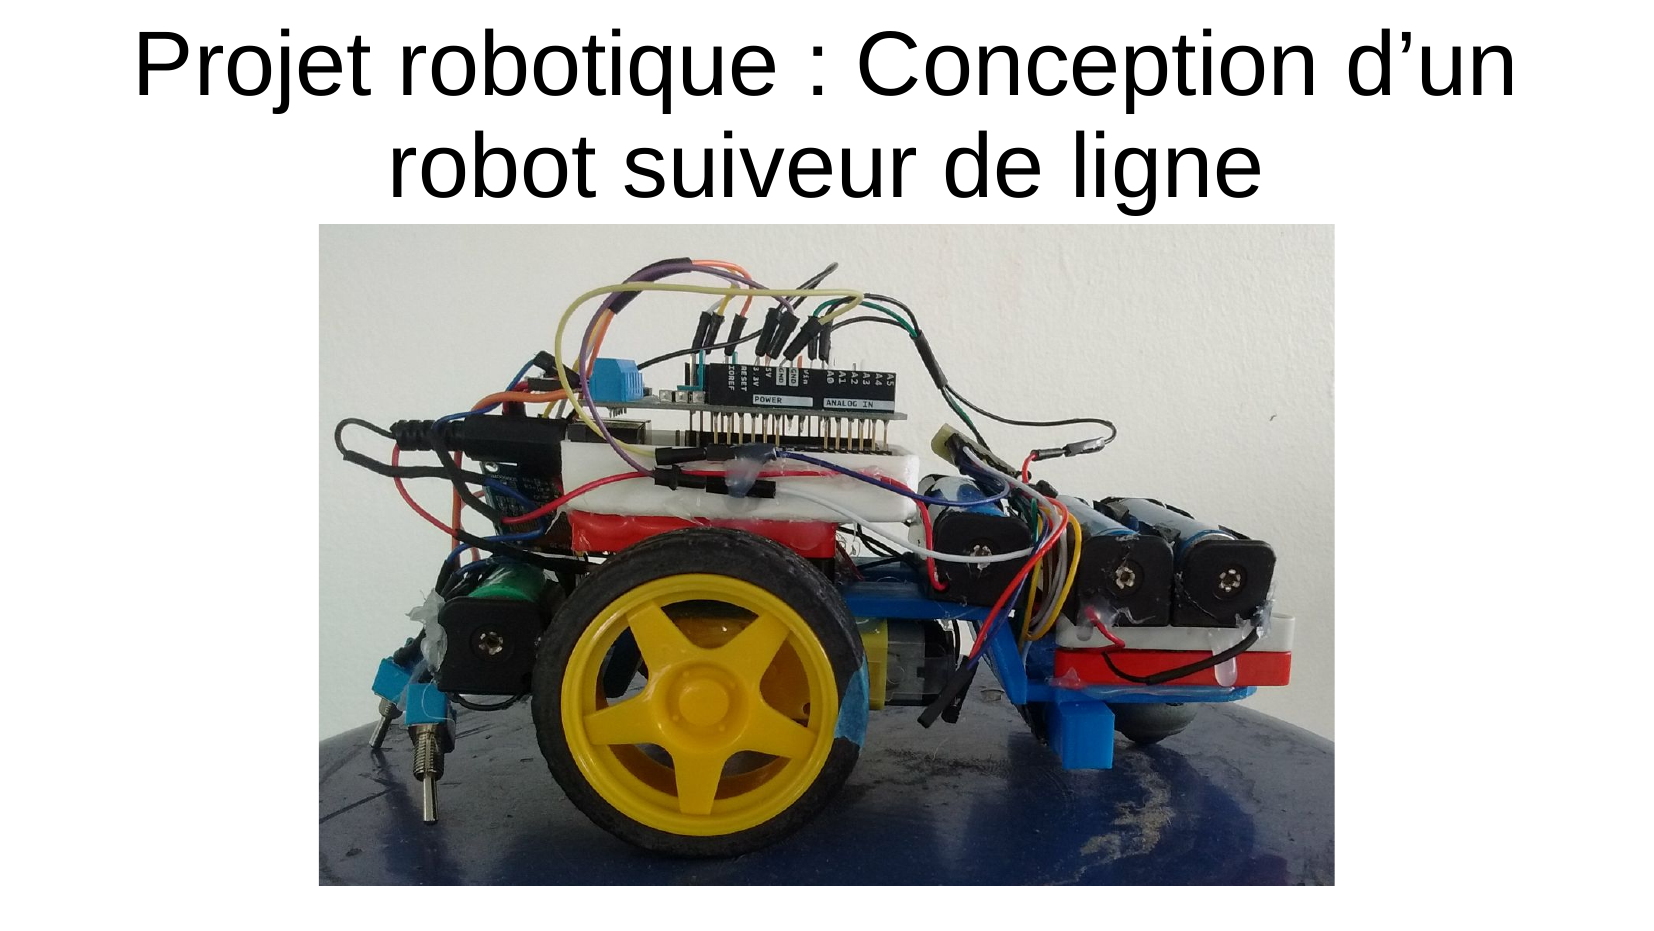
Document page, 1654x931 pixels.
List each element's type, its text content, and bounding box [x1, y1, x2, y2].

picture [318, 224, 1335, 886]
title Projet robotique : Conception d’un robot suiveur de ligne [82, 28, 1571, 201]
